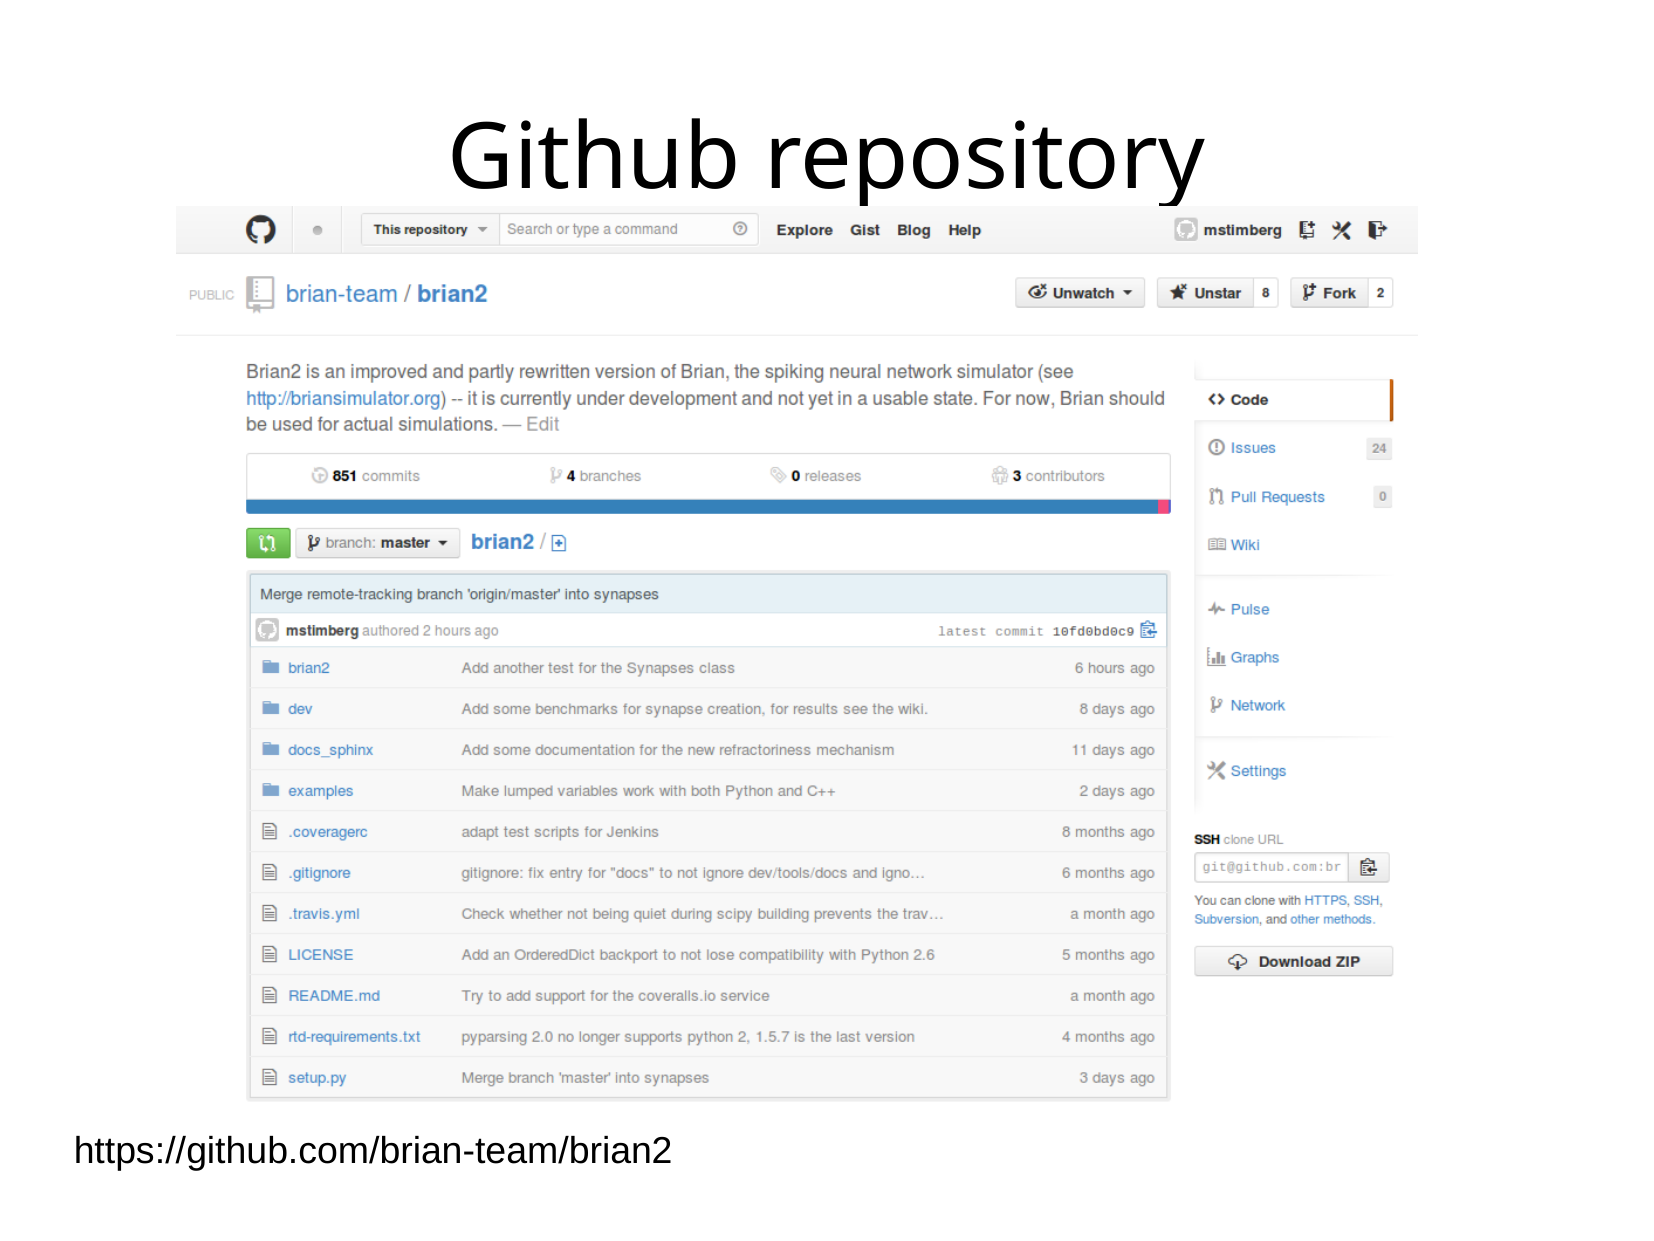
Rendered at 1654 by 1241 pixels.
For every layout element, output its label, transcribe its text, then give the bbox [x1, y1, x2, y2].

title Github repository [82, 49, 1571, 257]
text_box https://github.com/brian-team/brian2 [59, 1122, 857, 1179]
picture [176, 206, 1418, 1111]
